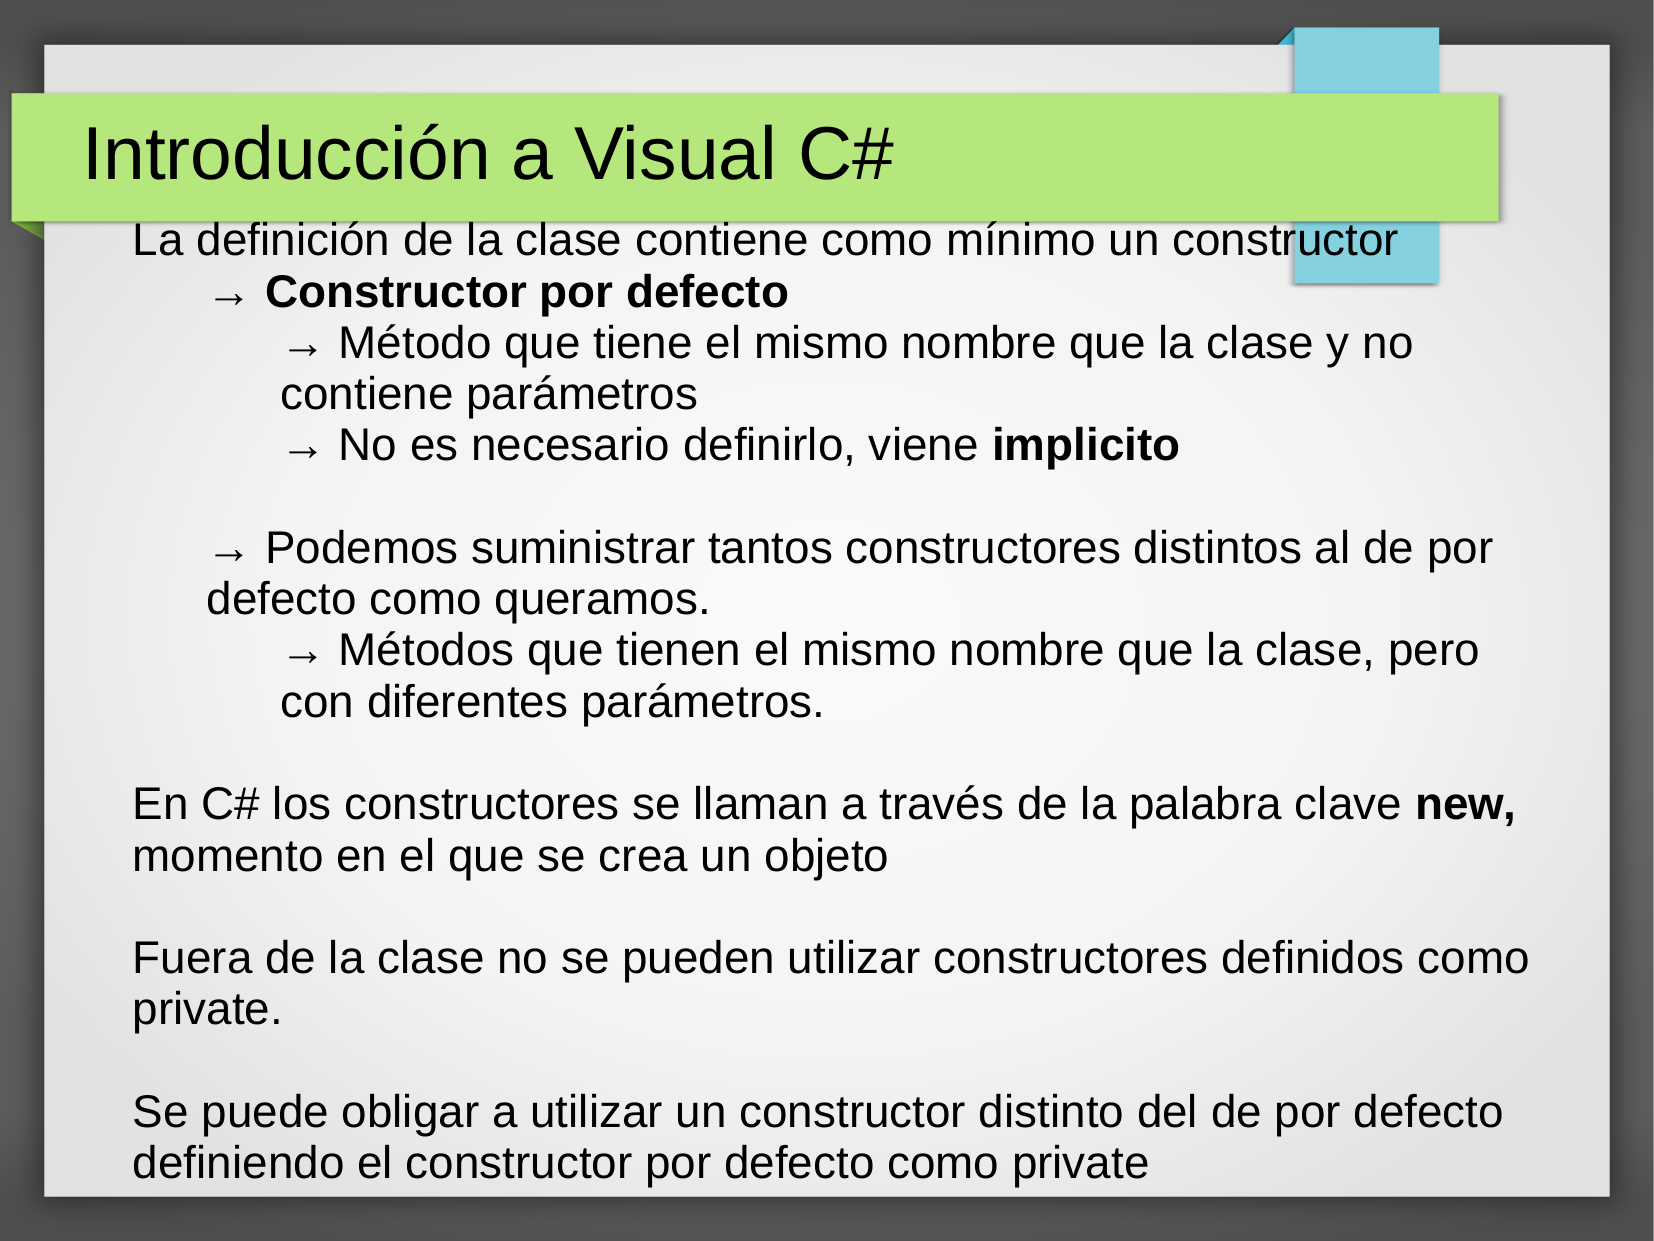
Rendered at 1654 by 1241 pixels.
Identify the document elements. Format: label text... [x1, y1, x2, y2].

title Introducción a Visual C# [82, 94, 1264, 213]
picture [0, 0, 1654, 1241]
text_box La definición de la clase contiene como mínimo un constructor → Constructor por defecto → Método que tiene el mismo nombre que la clase y no contiene parámetros → No es necesario definirlo, viene implicito → Podemos suministrar tantos constructores distintos al de por defecto como queramos. → Métodos que tienen el mismo nombre que la clase, pero con diferentes parámetros. En C# los constructores se llaman a través de la palabra clave new, momento en el que se crea un objeto Fuera de la clase no se pueden utilizar constructores definidos como private. Se puede obligar a utilizar un constructor distinto del de por defecto definiendo el constructor por defecto como private [59, 214, 1548, 1189]
